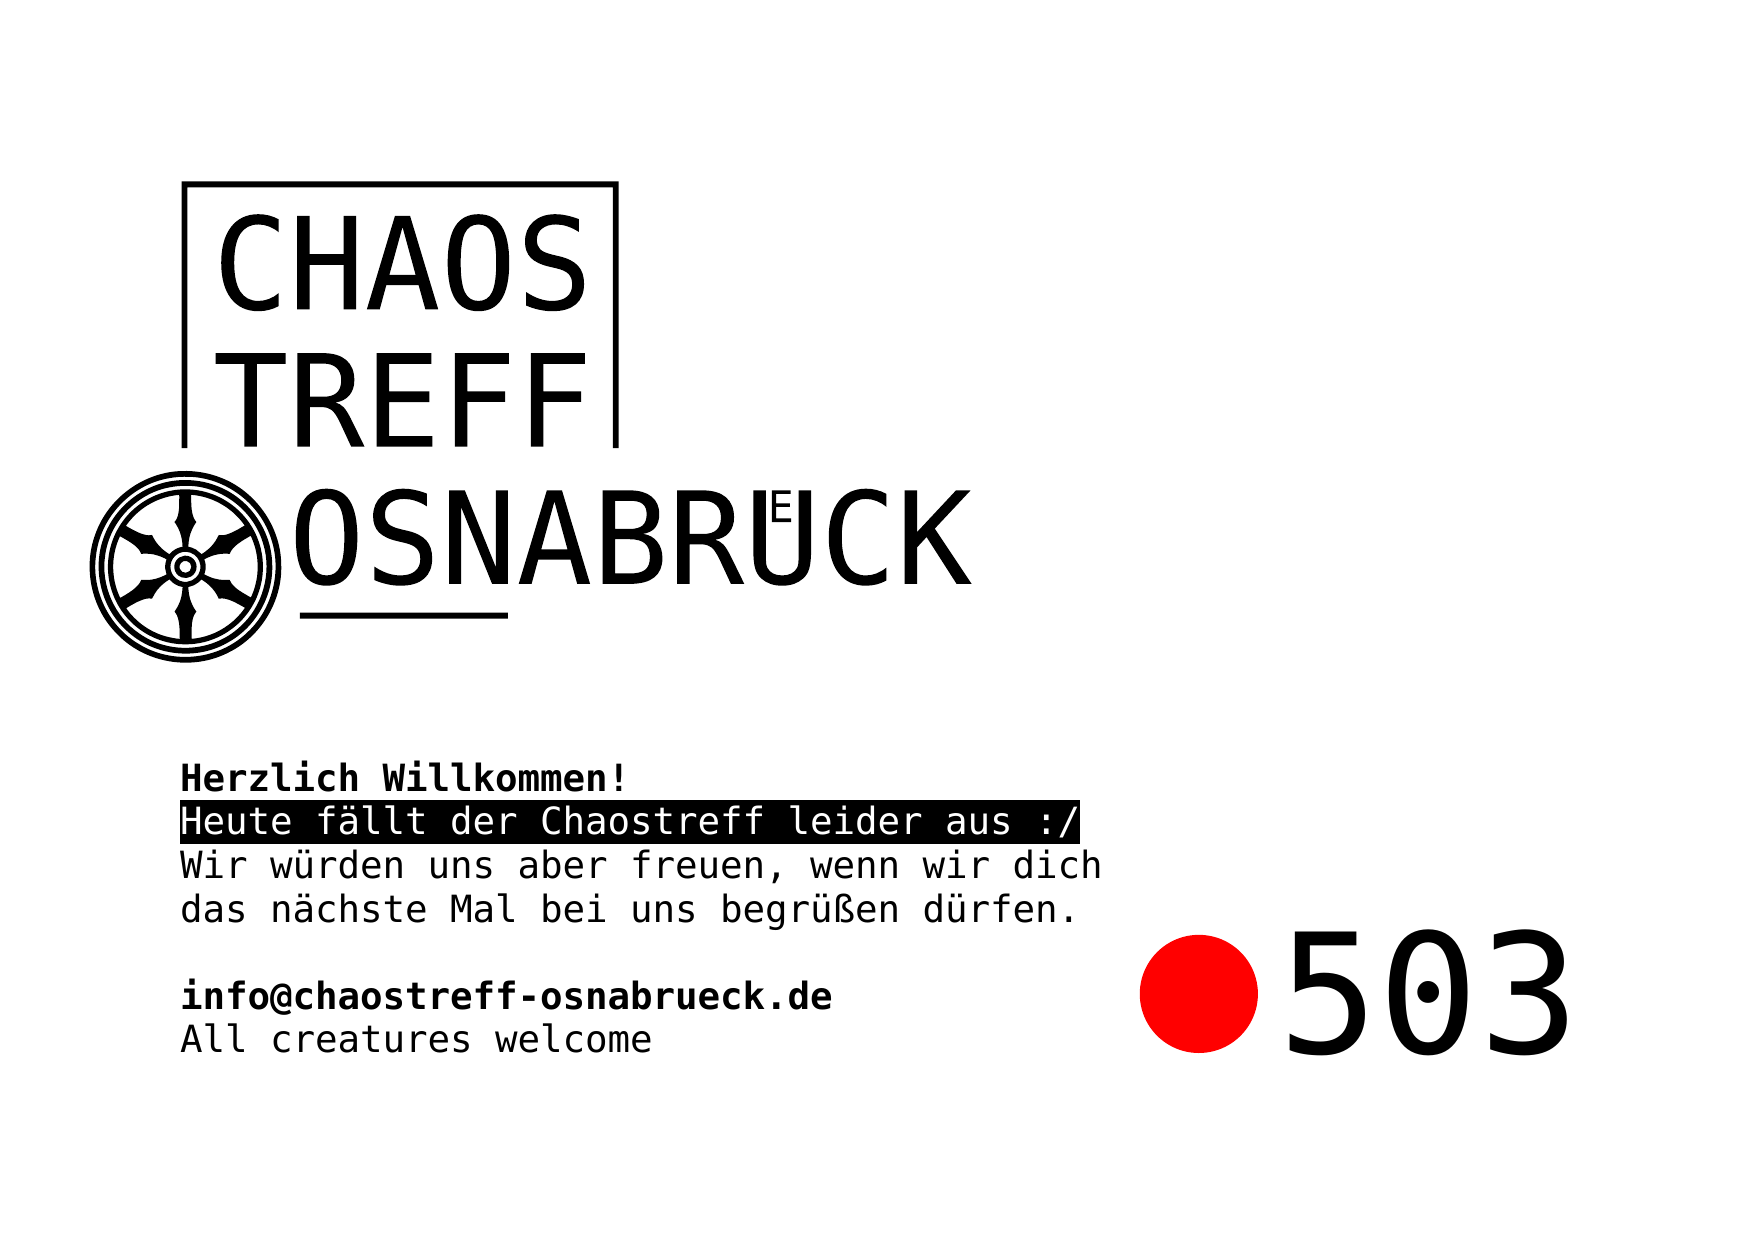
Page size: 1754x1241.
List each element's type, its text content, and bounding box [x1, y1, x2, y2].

text_box 503 [1169, 891, 1595, 1241]
text_box [1139, 934, 1258, 1054]
text_box Herzlich Willkommen! Heute fällt der Chaostreff leider aus :/ Wir würden uns aber freuen, wenn wir dich das nächste Mal bei uns begrüßen dürfen. info@chaostreff-osnabrueck.de All creatures welcome [165, 749, 1123, 1069]
picture [47, 143, 1010, 701]
